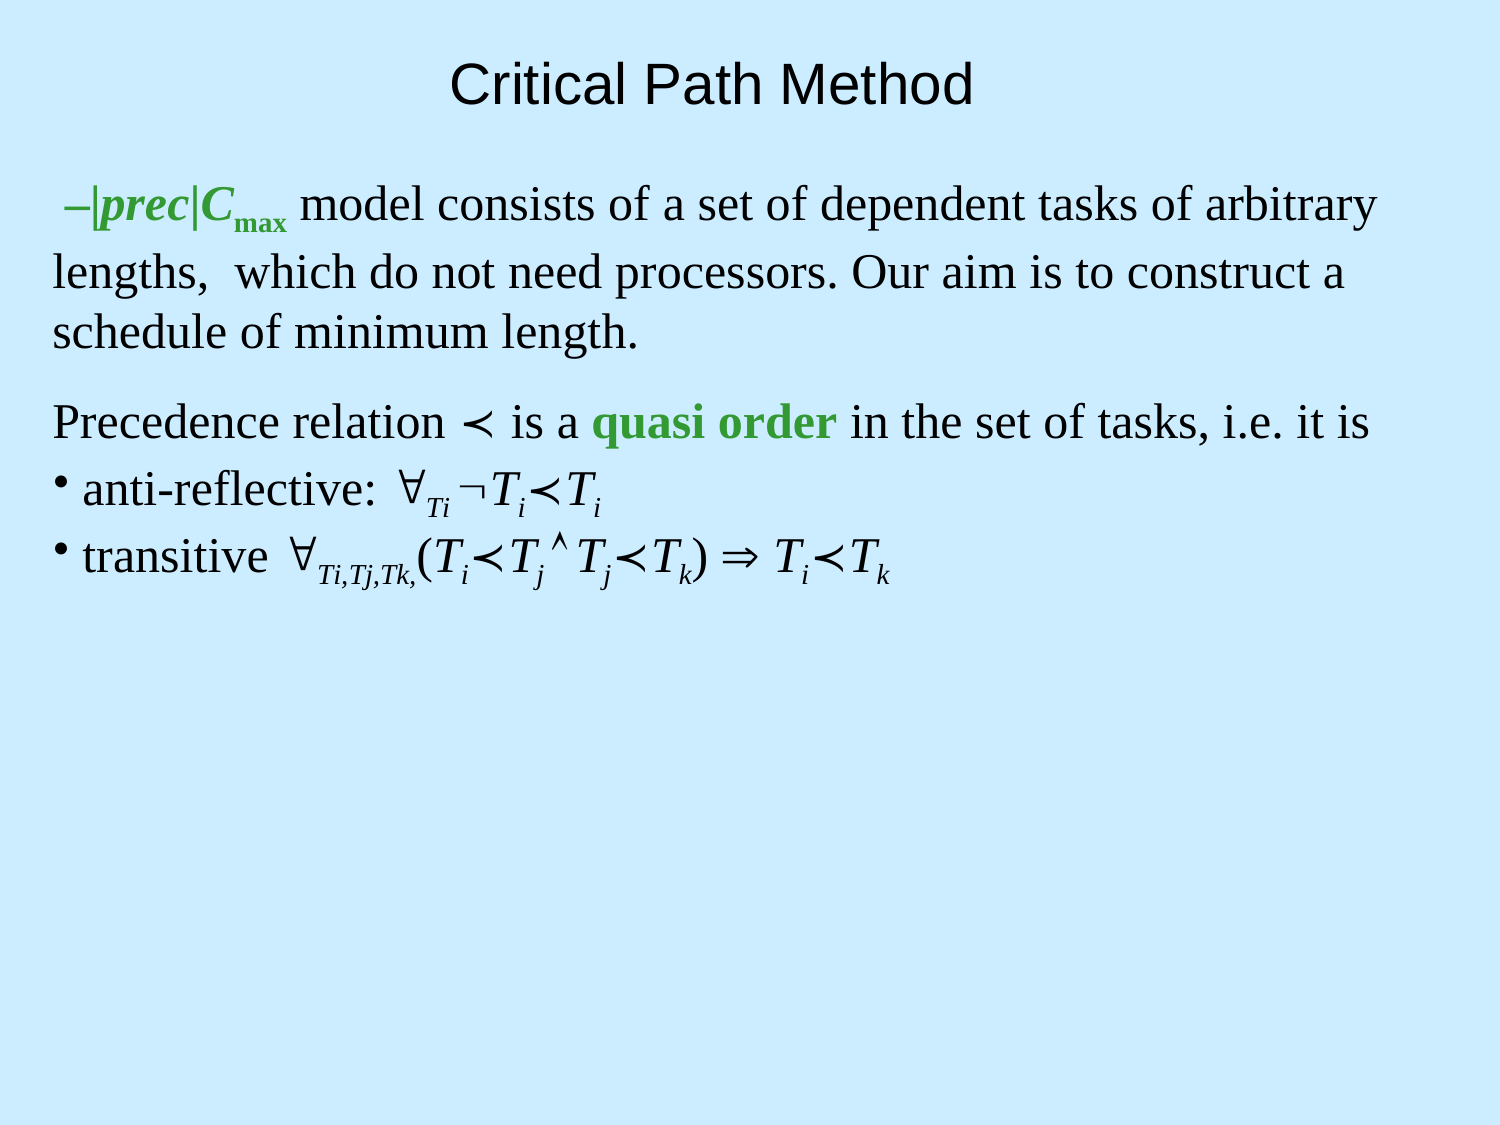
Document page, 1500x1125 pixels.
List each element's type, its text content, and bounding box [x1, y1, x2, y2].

text_box Precedence relation  is a quasi order in the set of tasks, i.e. it is anti-reflective: Ti TiTi transitive Ti,Tj,Tk,(TiTj  TjTk)  TiTk [37, 387, 1476, 591]
text_box –|prec|Cmax model consists of a set of dependent tasks of arbitrary lengths, which do not need processors. Our aim is to construct a schedule of minimum length. [37, 162, 1500, 367]
title Critical Path Method [0, 0, 1463, 175]
